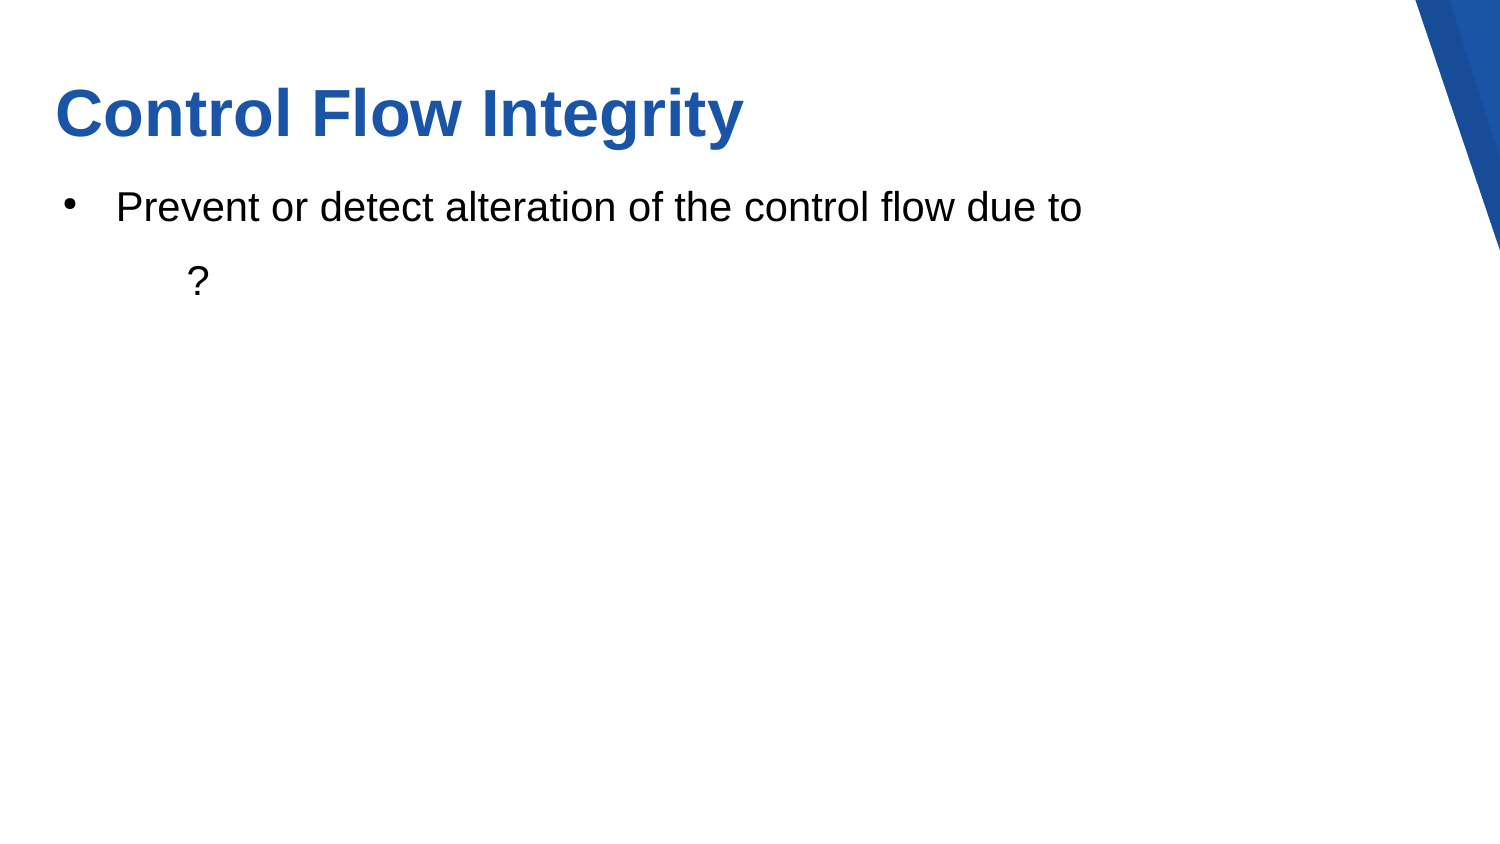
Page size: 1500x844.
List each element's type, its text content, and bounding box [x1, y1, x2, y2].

title Control Flow Integrity [40, 97, 1306, 165]
list Prevent or detect alteration of the control flow due to ? [30, 165, 1486, 710]
